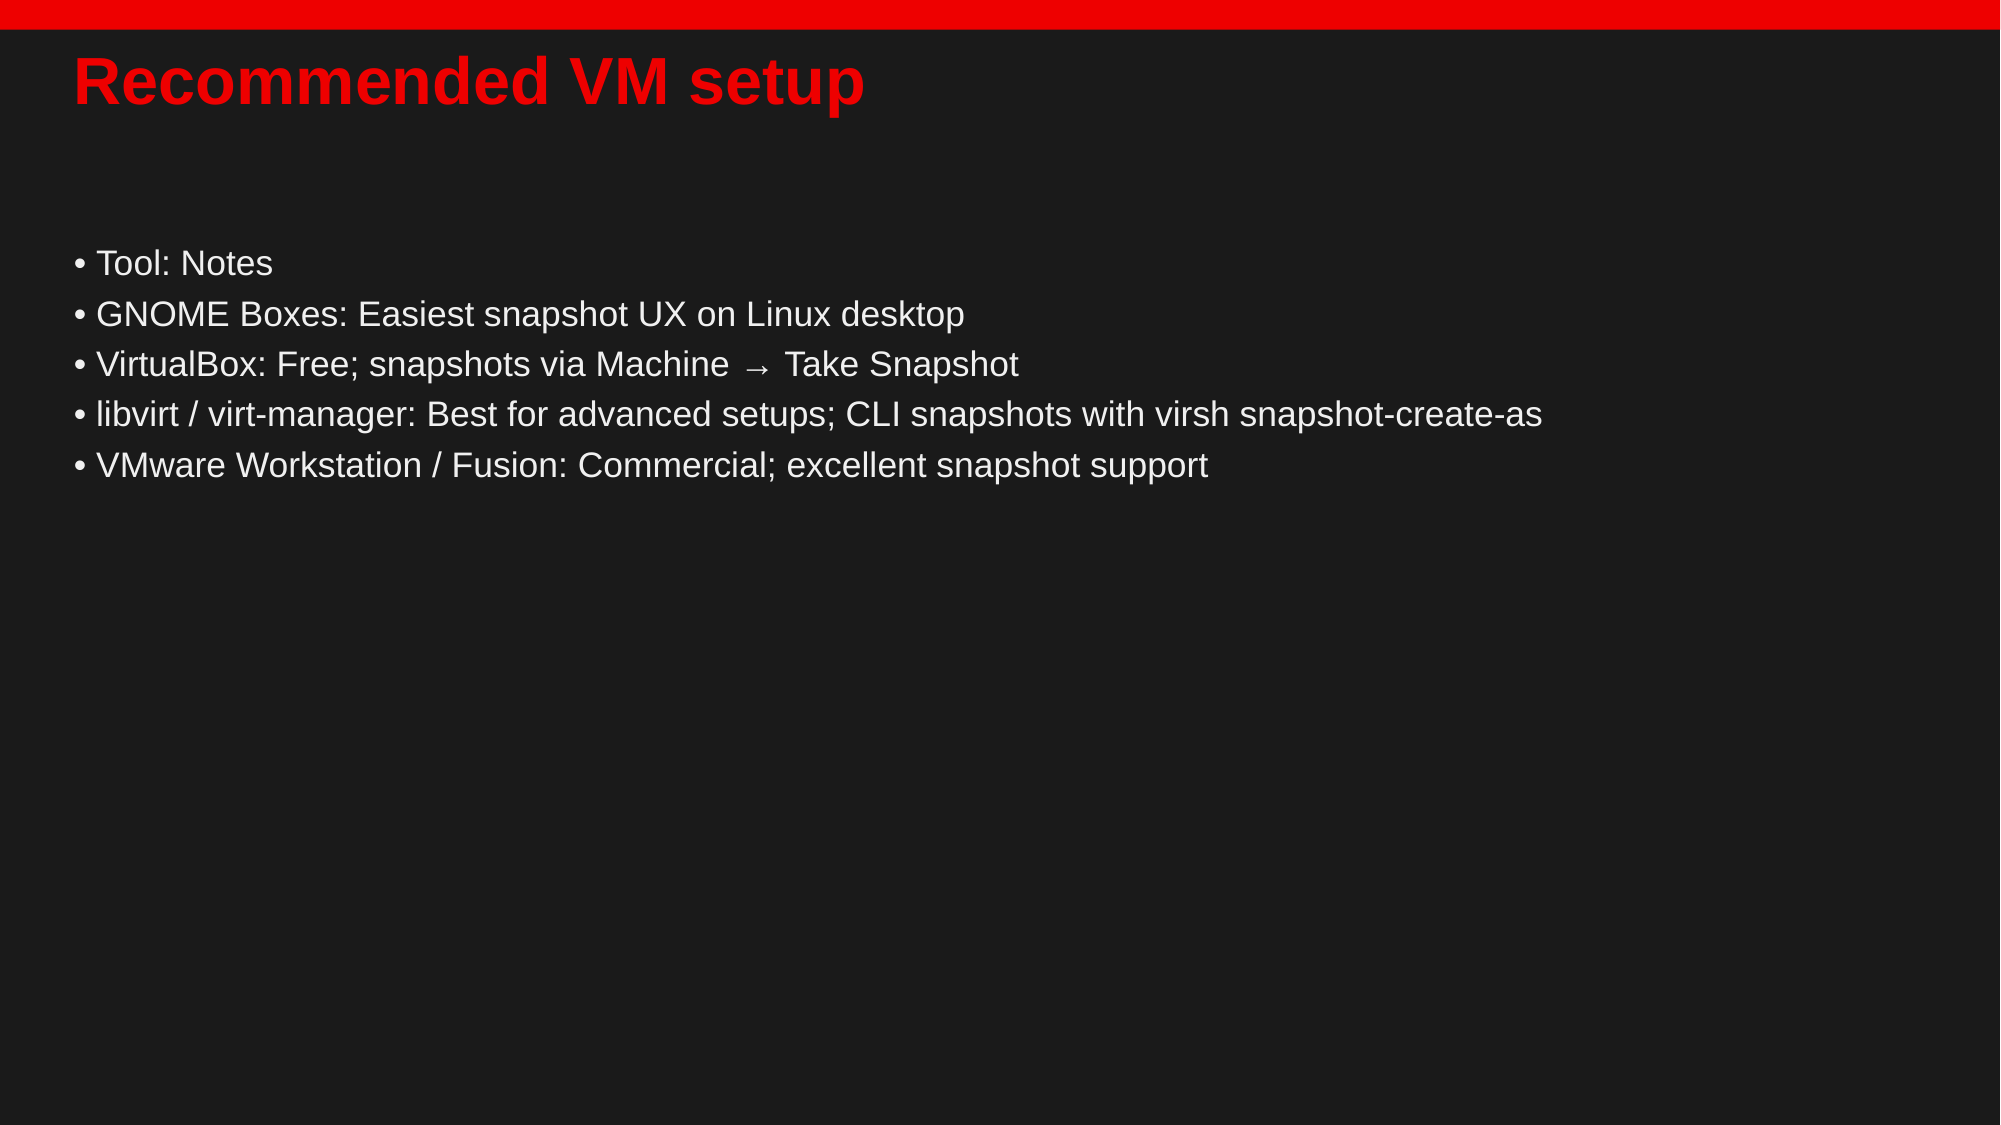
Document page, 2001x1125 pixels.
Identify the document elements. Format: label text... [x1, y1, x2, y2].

text_box Recommended VM setup [59, 36, 1942, 208]
text_box • Tool: Notes • GNOME Boxes: Easiest snapshot UX on Linux desktop • VirtualBox: Free; snapshots via Machine → Take Snapshot • libvirt / virt-manager: Best for advanced setups; CLI snapshots with virsh snapshot-create-as • VMware Workstation / Fusion: Commercial; excellent snapshot support [59, 236, 1942, 1037]
text_box [0, 0, 2001, 30]
